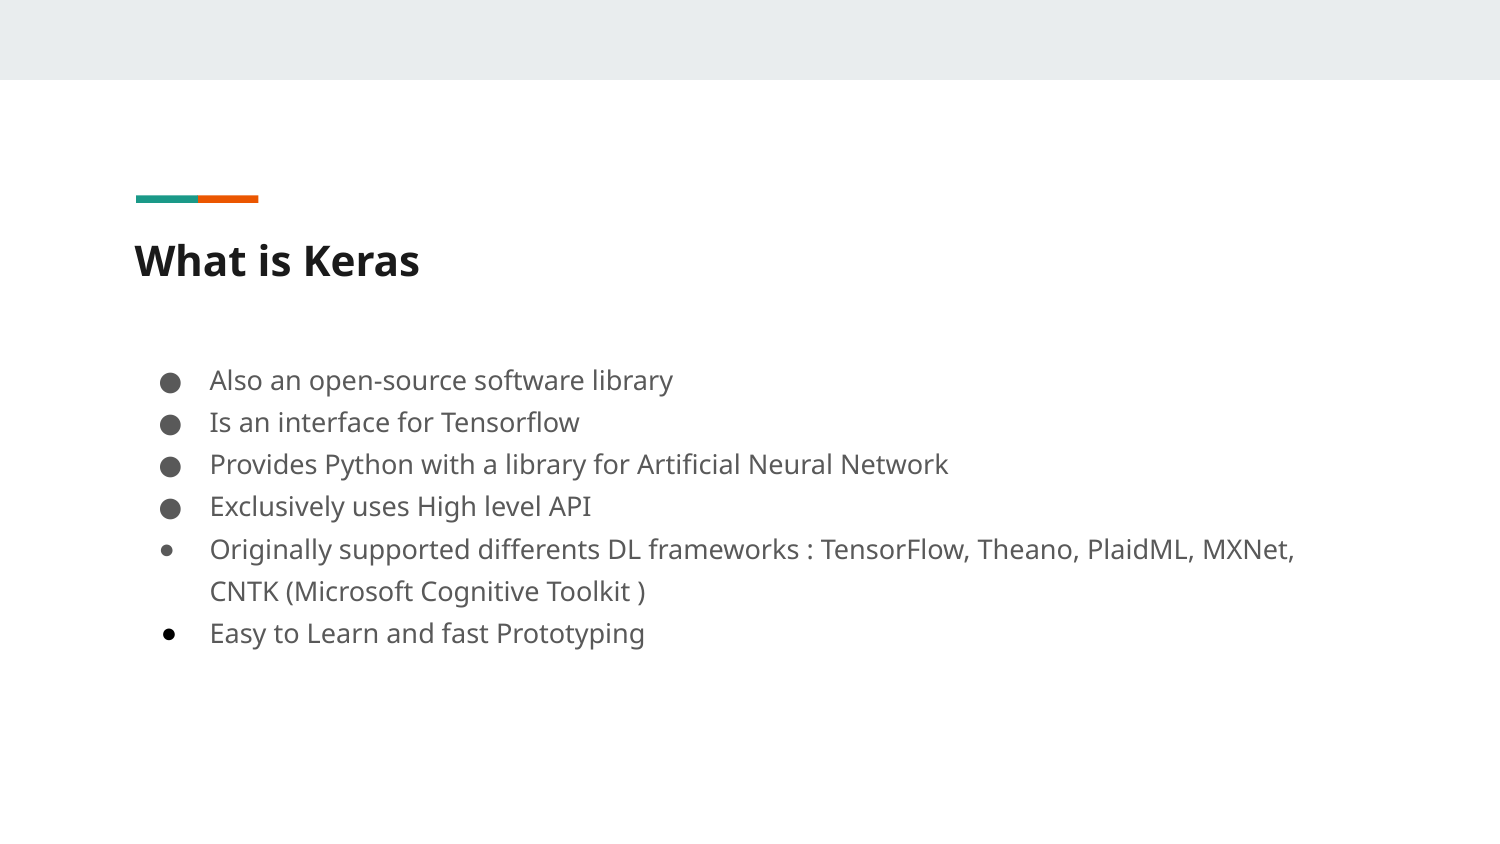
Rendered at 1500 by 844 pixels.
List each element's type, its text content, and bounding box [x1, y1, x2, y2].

list Also an open-source software library Is an interface for Tensorflow Provides Python with a library for Artificial Neural Network Exclusively uses High level API Originally supported differents DL frameworks : TensorFlow, Theano, PlaidML, MXNet, CNTK (Microsoft Cognitive Toolkit ) Easy to Learn and fast Prototyping [119, 341, 1381, 712]
title What is Keras [119, 216, 1381, 305]
